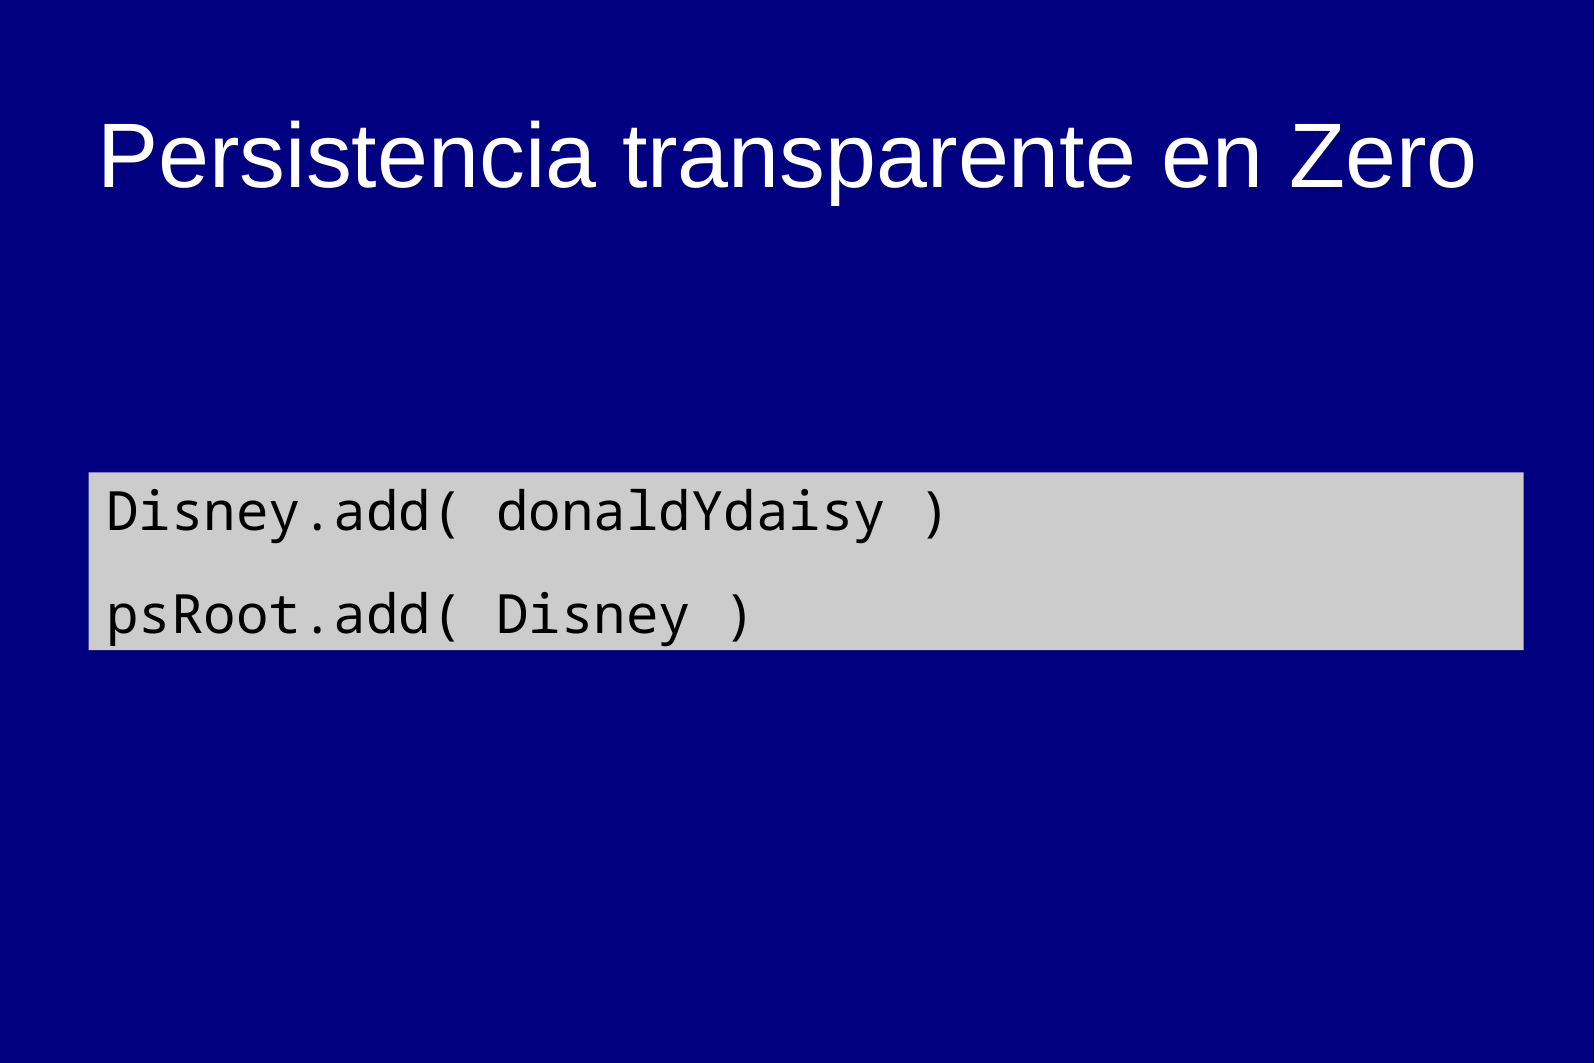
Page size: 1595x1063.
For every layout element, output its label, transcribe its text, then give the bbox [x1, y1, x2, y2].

list Disney.add( donaldYdaisy ) psRoot.add( Disney ) [88, 472, 1524, 637]
title Persistencia transparente en Zero [70, 104, 1506, 207]
